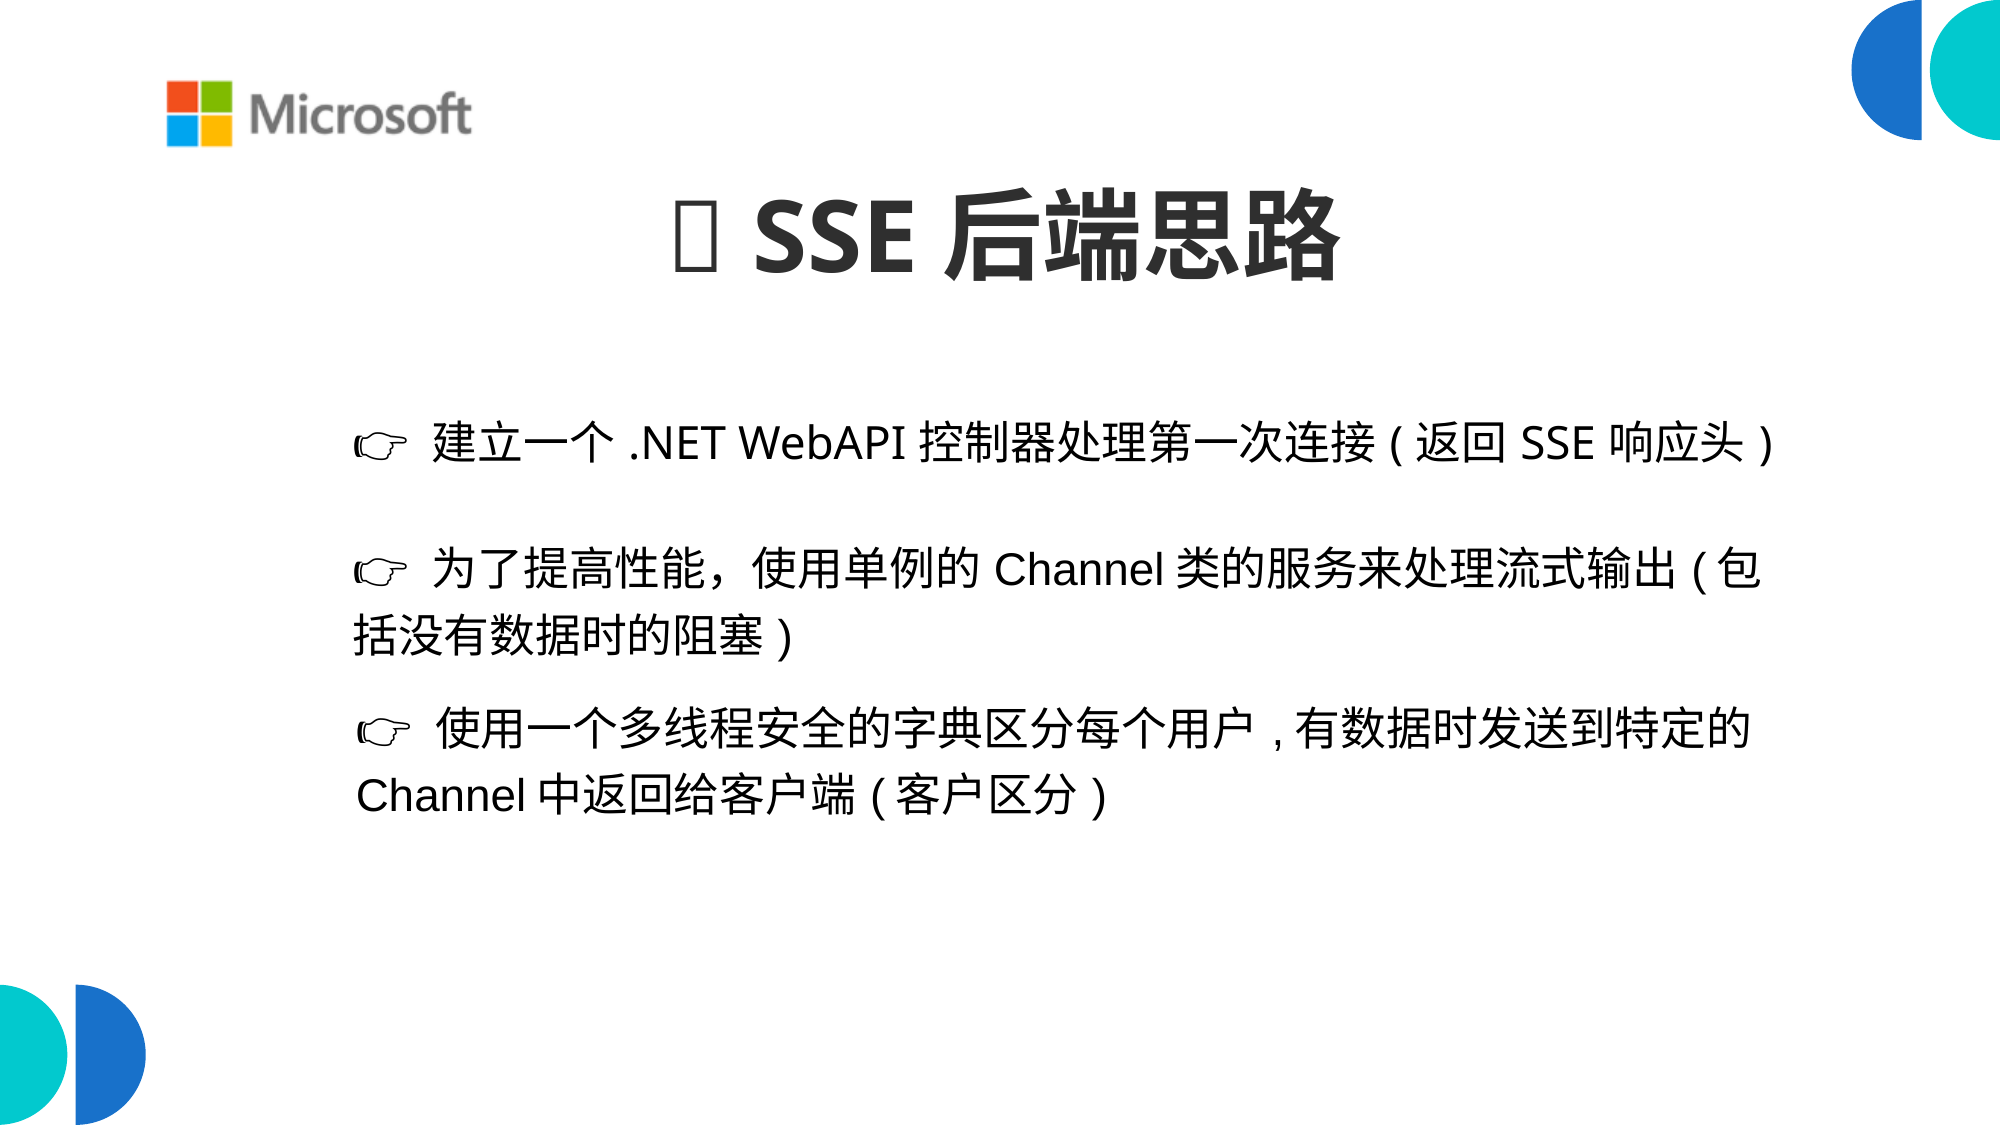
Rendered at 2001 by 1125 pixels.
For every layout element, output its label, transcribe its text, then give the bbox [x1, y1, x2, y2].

text_box 👉 建立一个.NET WebAPI控制器处理第一次连接(返回SSE响应头) [337, 398, 1872, 596]
title 🚀 SSE后端思路 [143, 139, 1867, 325]
text_box 👉 为了提高性能，使用单例的Channel类的服务来处理流式输出(包括没有数据时的阻塞) [337, 525, 1823, 662]
text_box 👉 使用一个多线程安全的字典区分每个用户,有数据时发送到特定的Channel中返回给客户端(客户区分) [340, 685, 1863, 874]
picture [85, 41, 552, 189]
